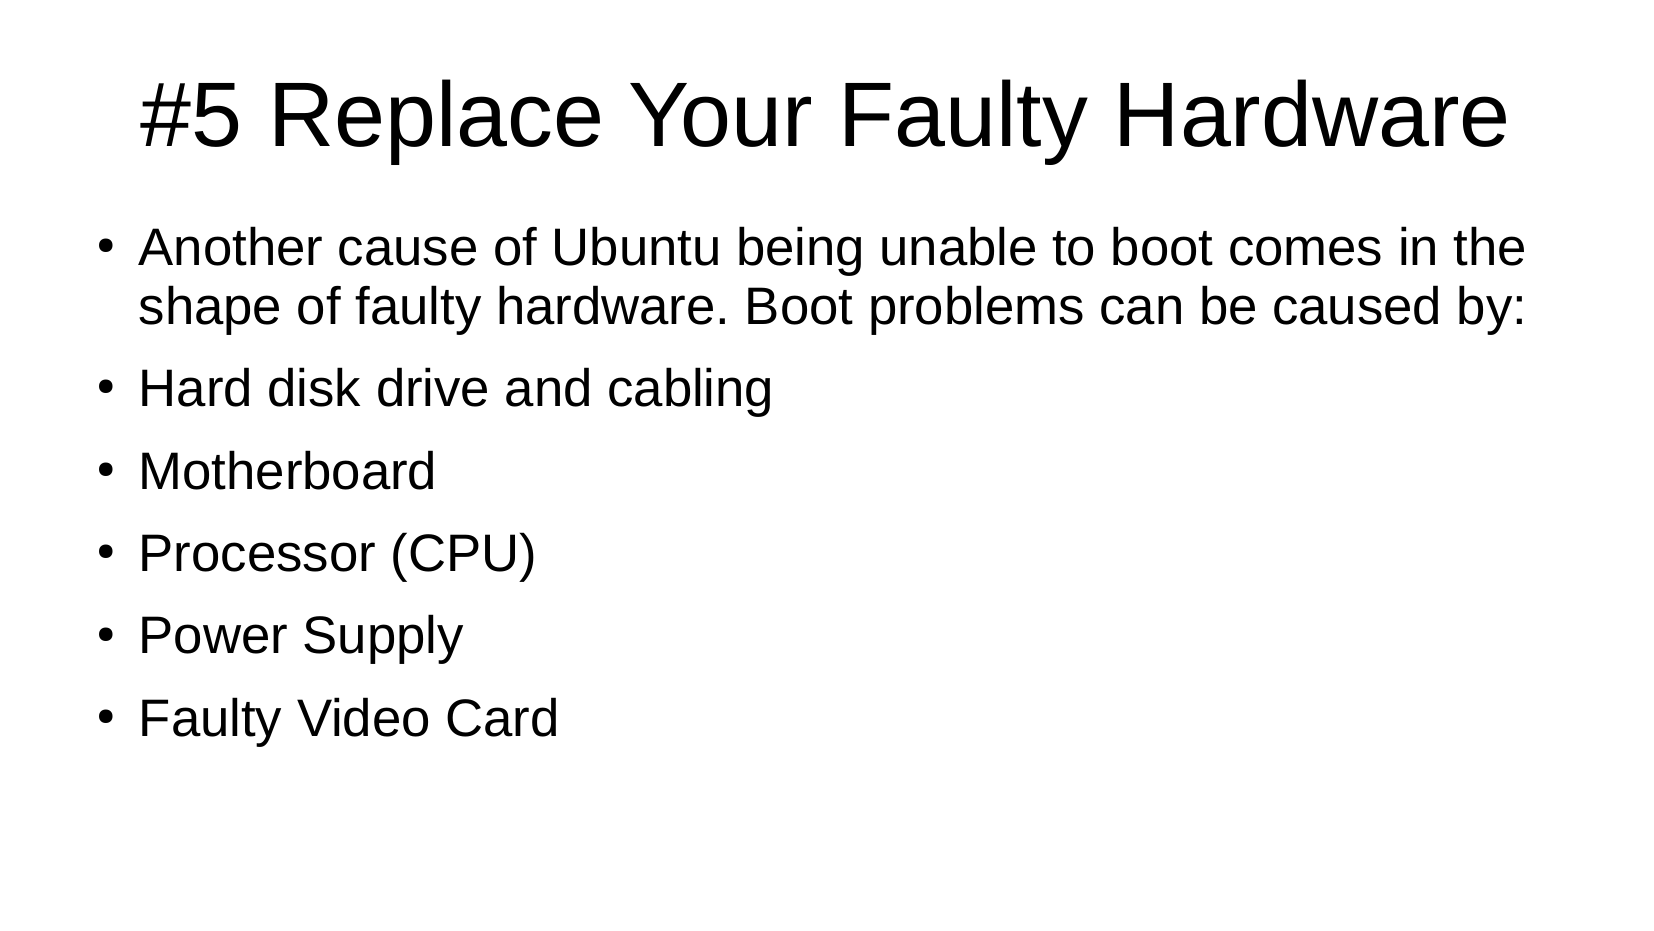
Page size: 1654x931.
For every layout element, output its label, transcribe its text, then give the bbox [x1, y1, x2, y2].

title #5 Replace Your Faulty Hardware [82, 37, 1571, 193]
list Another cause of Ubuntu being unable to boot comes in the shape of faulty hardware. Boot problems can be caused by: Hard disk drive and cabling Motherboard Processor (CPU) Power Supply Faulty Video Card [82, 217, 1571, 758]
